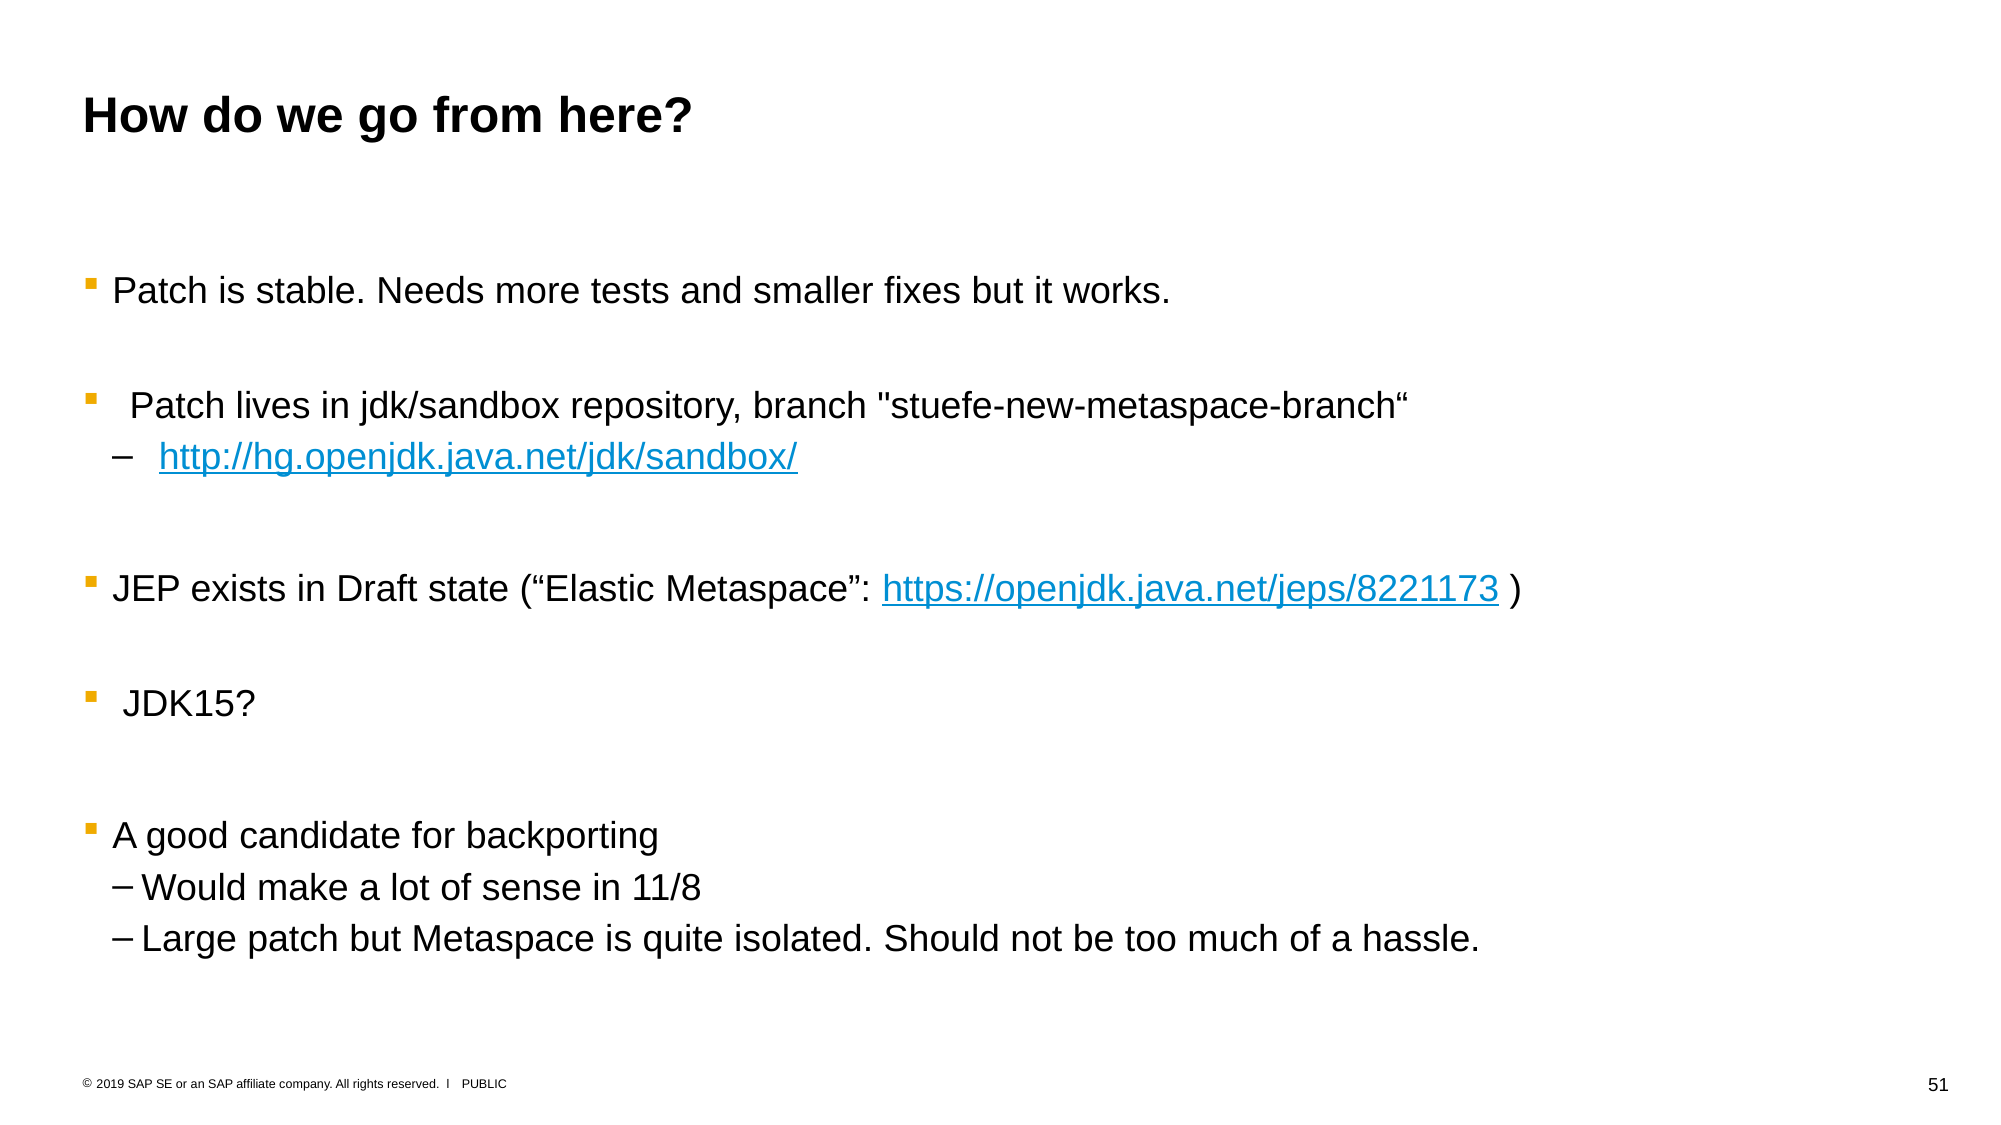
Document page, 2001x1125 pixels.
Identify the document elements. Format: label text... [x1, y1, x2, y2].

list Patch is stable. Needs more tests and smaller fixes but it works. Patch lives in jdk/sandbox repository, branch "stuefe-new-metaspace-branch“ http://hg.openjdk.java.net/jdk/sandbox/ JEP exists in Draft state (“Elastic Metaspace”: https://openjdk.java.net/jeps/8221173 ) JDK15? A good candidate for backporting Would make a lot of sense in 11/8 Large patch but Metaspace is quite isolated. Should not be too much of a hassle. [82, 265, 1918, 1040]
title How do we go from here? [82, 82, 1918, 144]
